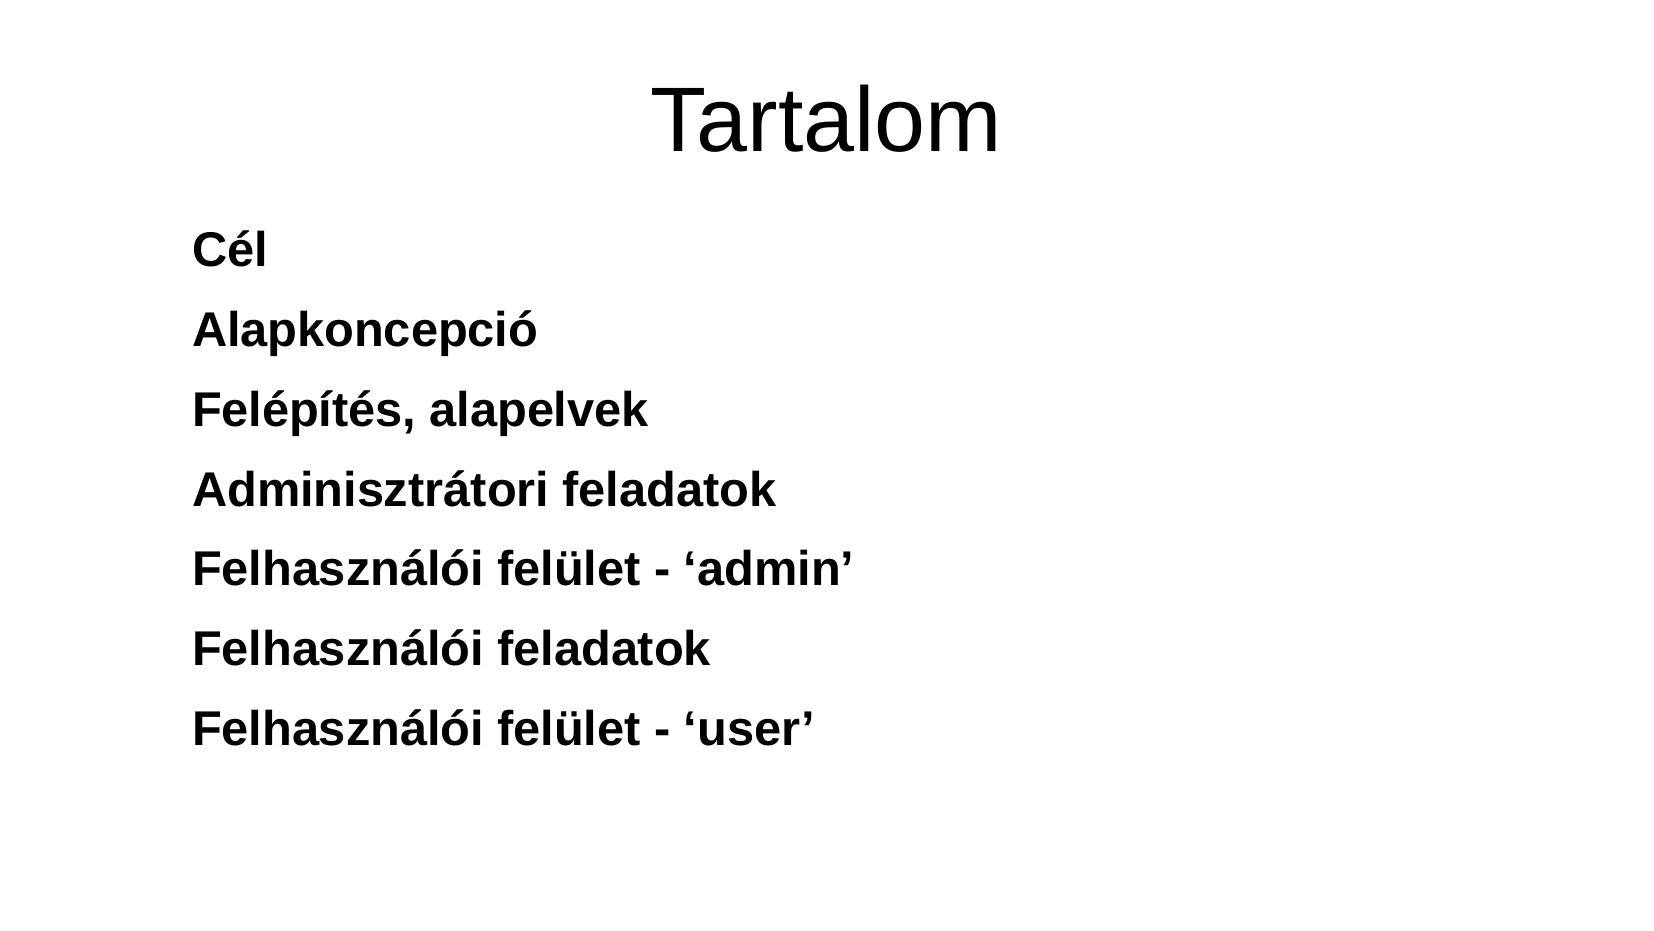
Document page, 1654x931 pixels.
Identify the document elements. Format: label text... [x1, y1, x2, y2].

list Cél Alapkoncepció Felépítés, alapelvek Adminisztrátori feladatok Felhasználói felület - ‘admin’ Felhasználói feladatok Felhasználói felület - ‘user’ [82, 217, 1571, 757]
title Tartalom [82, 37, 1571, 193]
